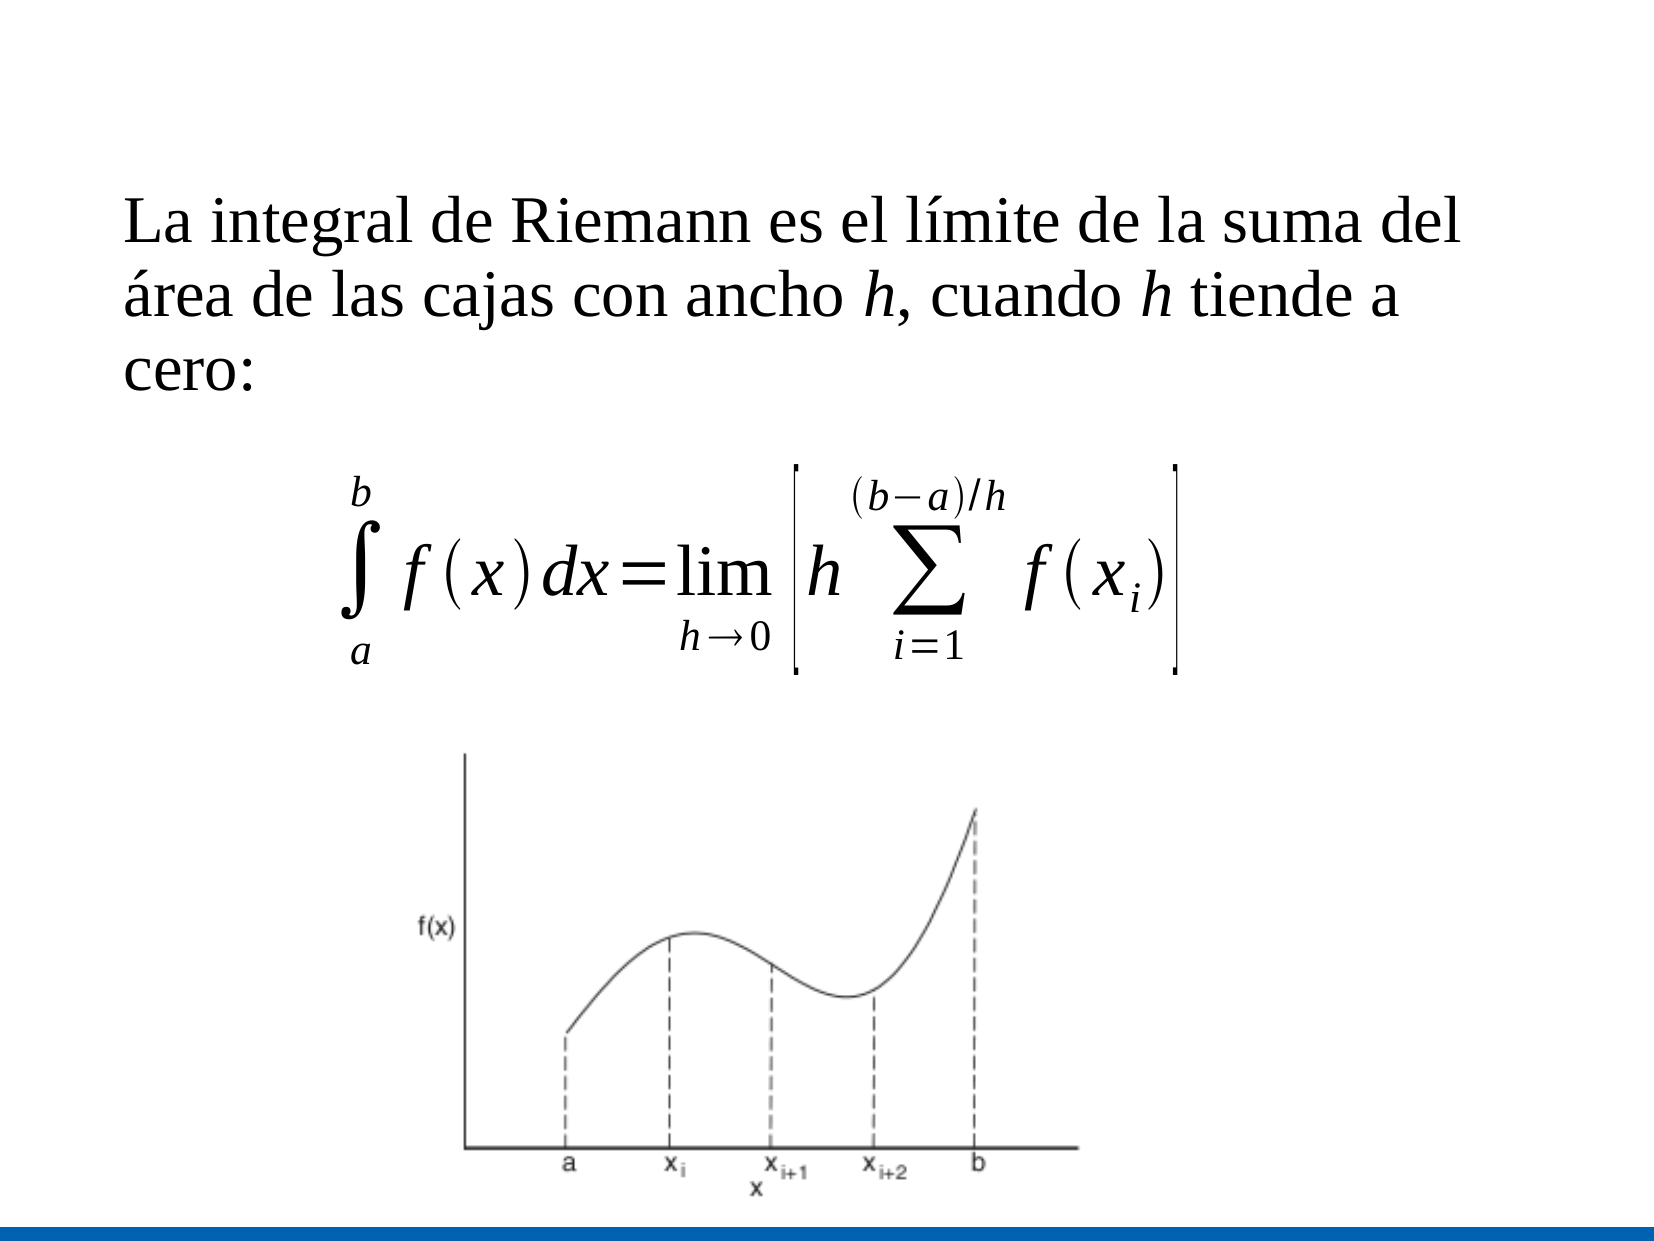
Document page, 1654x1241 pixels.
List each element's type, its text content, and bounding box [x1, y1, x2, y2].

subtitle La integral de Riemann es el límite de la suma del área de las cajas con ancho h, cuando h tiende a cero: [123, 145, 1536, 443]
chart [324, 461, 1187, 680]
picture [383, 708, 1099, 1209]
